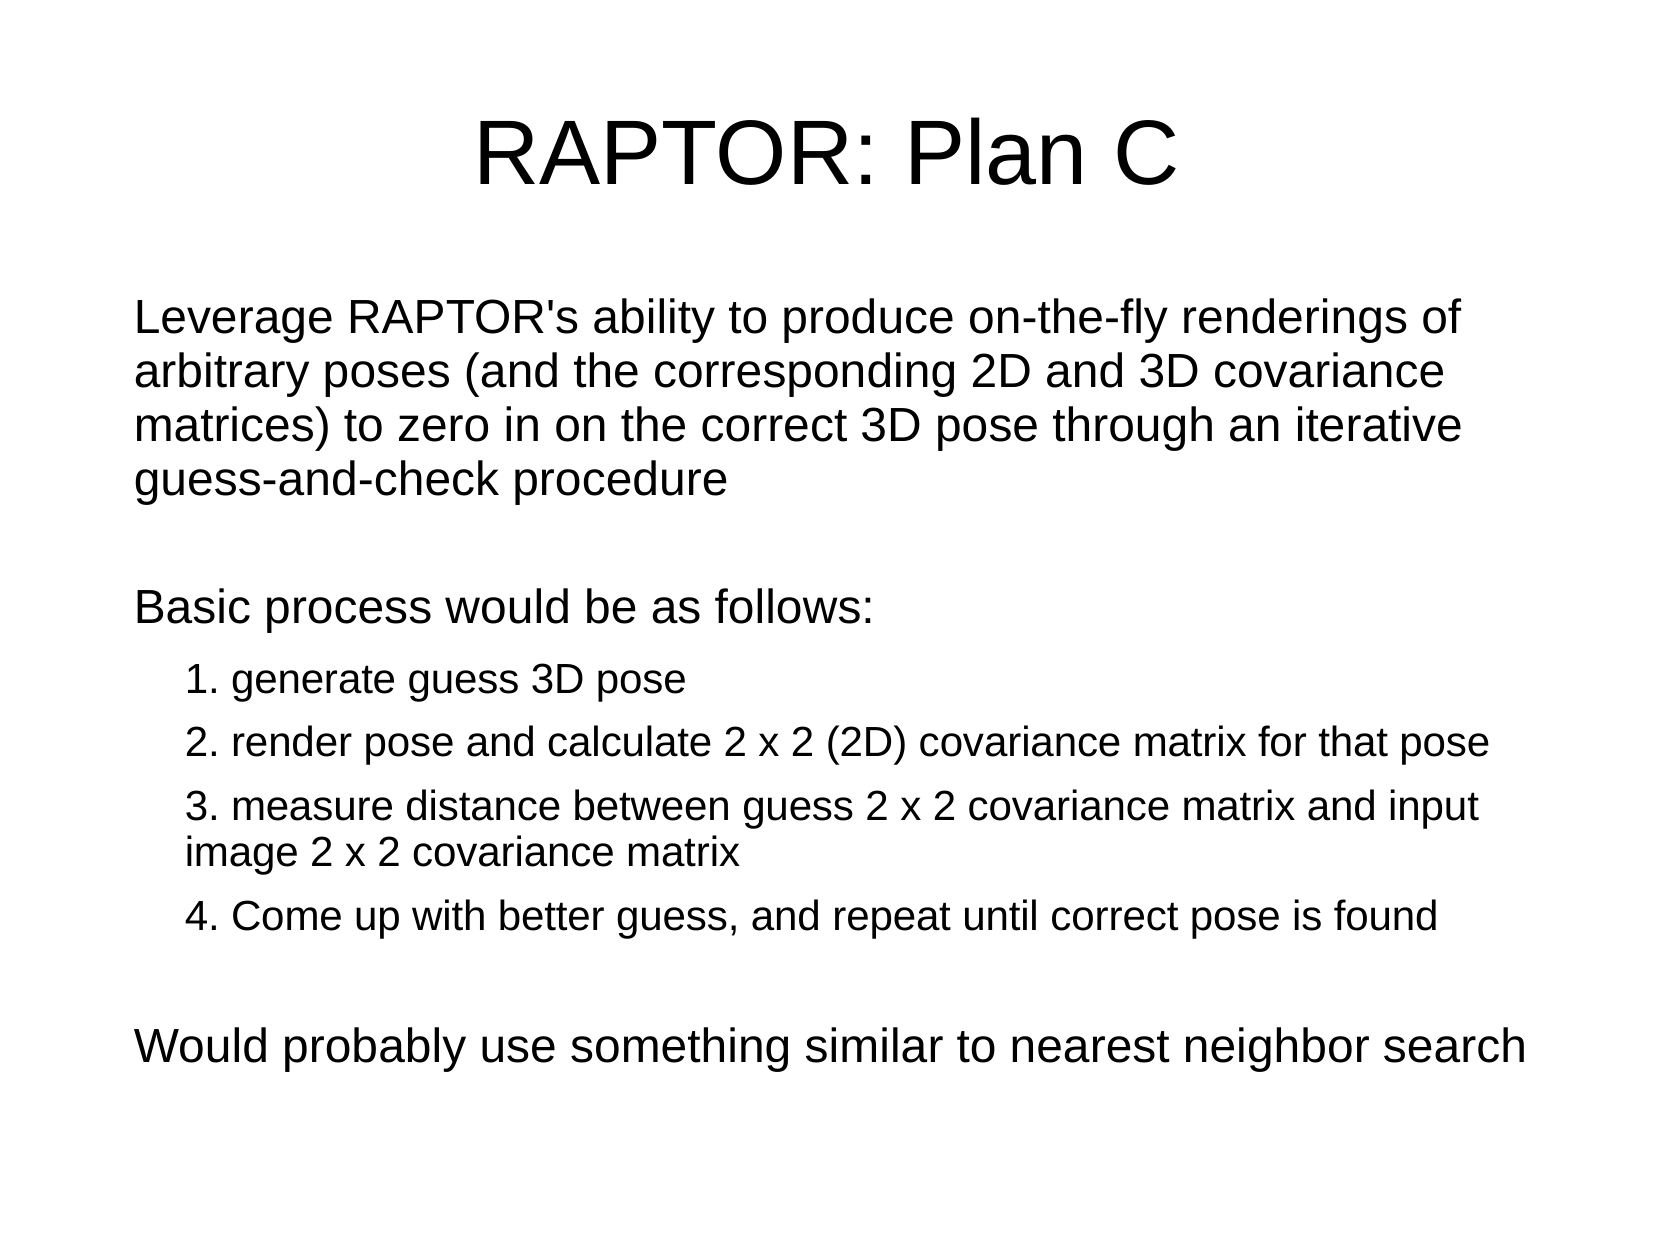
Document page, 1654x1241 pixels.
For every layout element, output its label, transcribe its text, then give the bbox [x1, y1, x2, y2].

title RAPTOR: Plan C [82, 49, 1571, 257]
list Leverage RAPTOR's ability to produce on-the-fly renderings of arbitrary poses (and the corresponding 2D and 3D covariance matrices) to zero in on the correct 3D pose through an iterative guess-and-check procedure Basic process would be as follows: 1. generate guess 3D pose 2. render pose and calculate 2 x 2 (2D) covariance matrix for that pose 3. measure distance between guess 2 x 2 covariance matrix and input image 2 x 2 covariance matrix 4. Come up with better guess, and repeat until correct pose is found Would probably use something similar to nearest neighbor search [82, 290, 1571, 1096]
